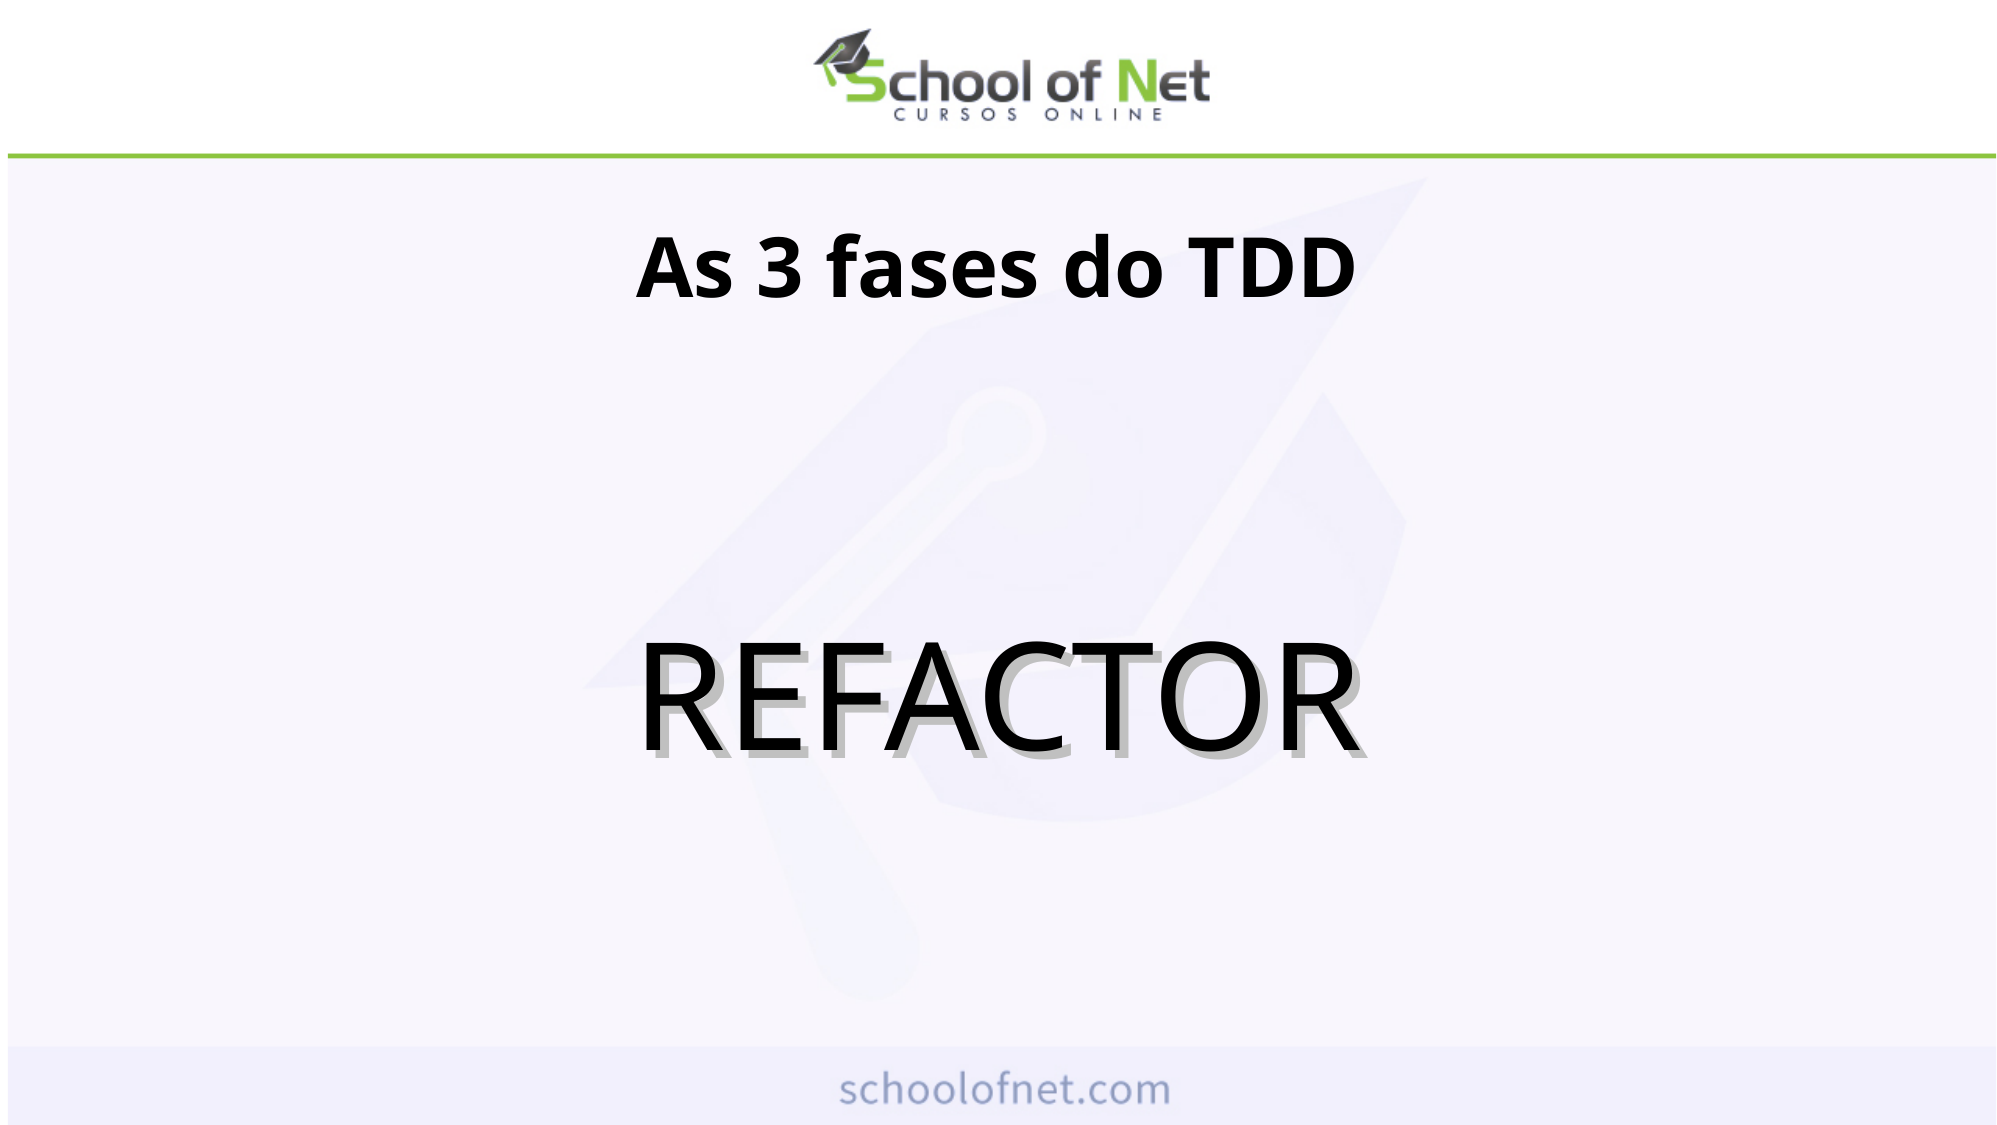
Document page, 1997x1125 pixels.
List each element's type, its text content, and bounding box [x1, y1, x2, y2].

subtitle REFACTOR [99, 377, 1897, 1006]
picture [7, 5, 1997, 1125]
title As 3 fases do TDD [99, 171, 1897, 360]
